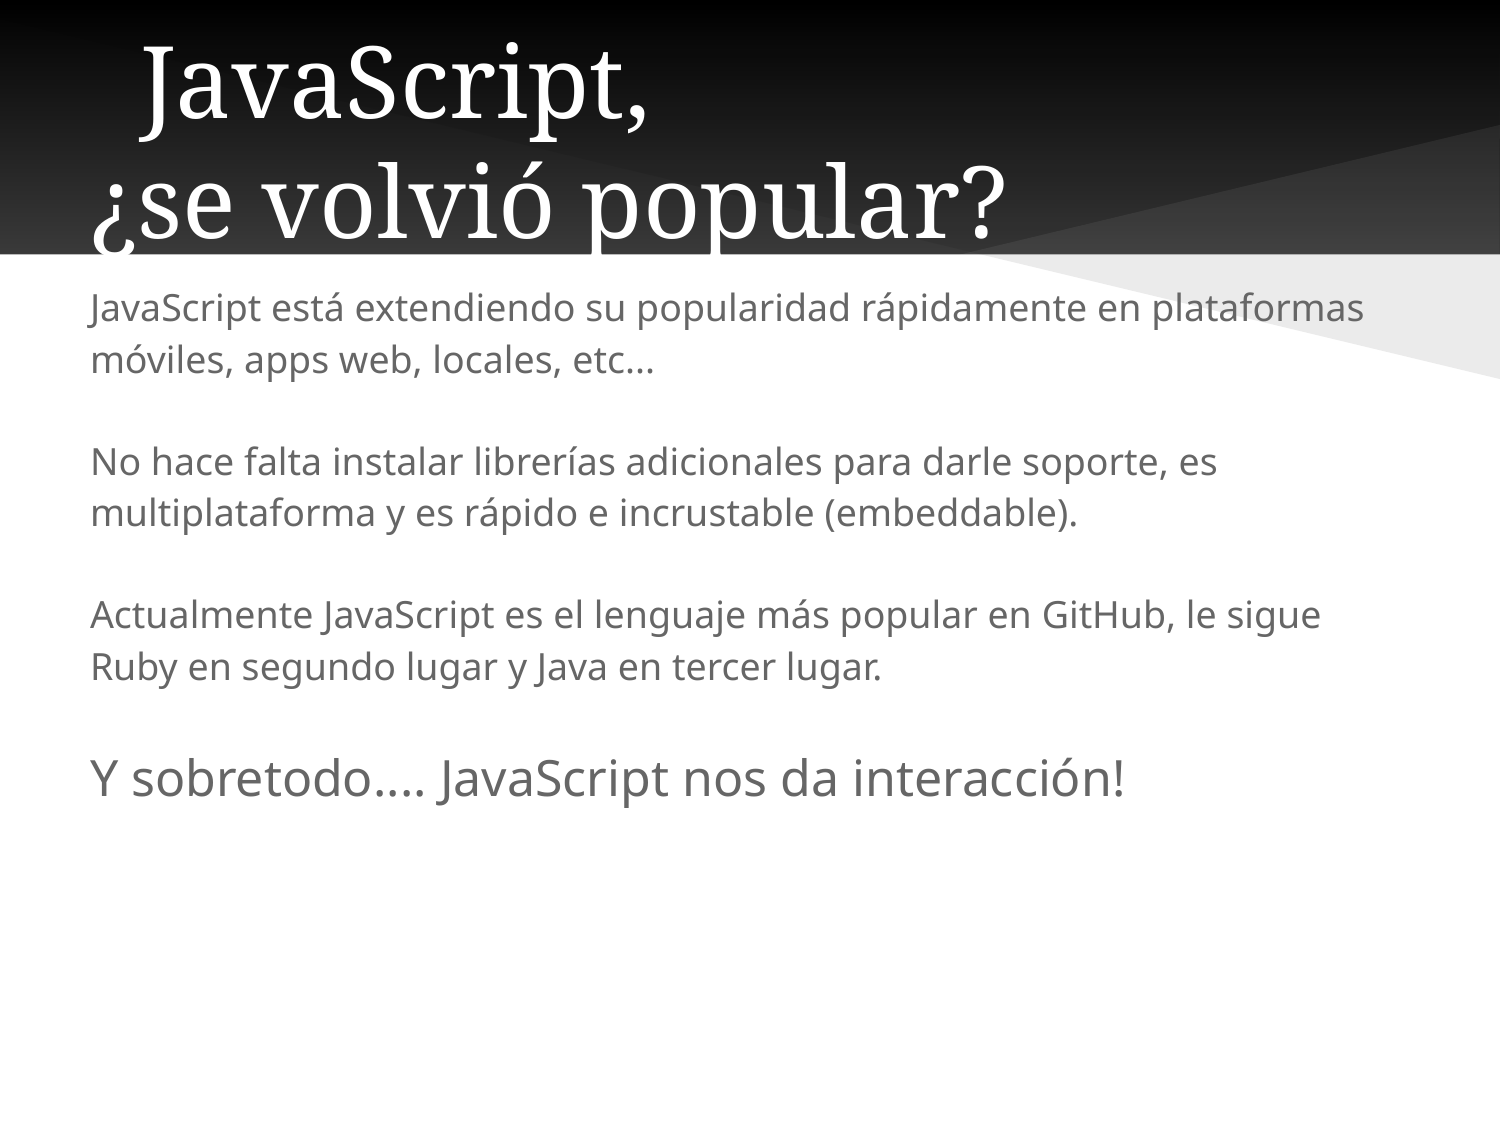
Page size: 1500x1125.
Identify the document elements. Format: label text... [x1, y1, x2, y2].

title JavaScript, ¿se volvió popular? [75, 45, 1425, 233]
list JavaScript está extendiendo su popularidad rápidamente en plataformas móviles, apps web, locales, etc... No hace falta instalar librerías adicionales para darle soporte, es multiplataforma y es rápido e incrustable (embeddable). Actualmente JavaScript es el lenguaje más popular en GitHub, le sigue Ruby en segundo lugar y Java en tercer lugar. Y sobretodo.... JavaScript nos da interacción! [75, 262, 1425, 1078]
